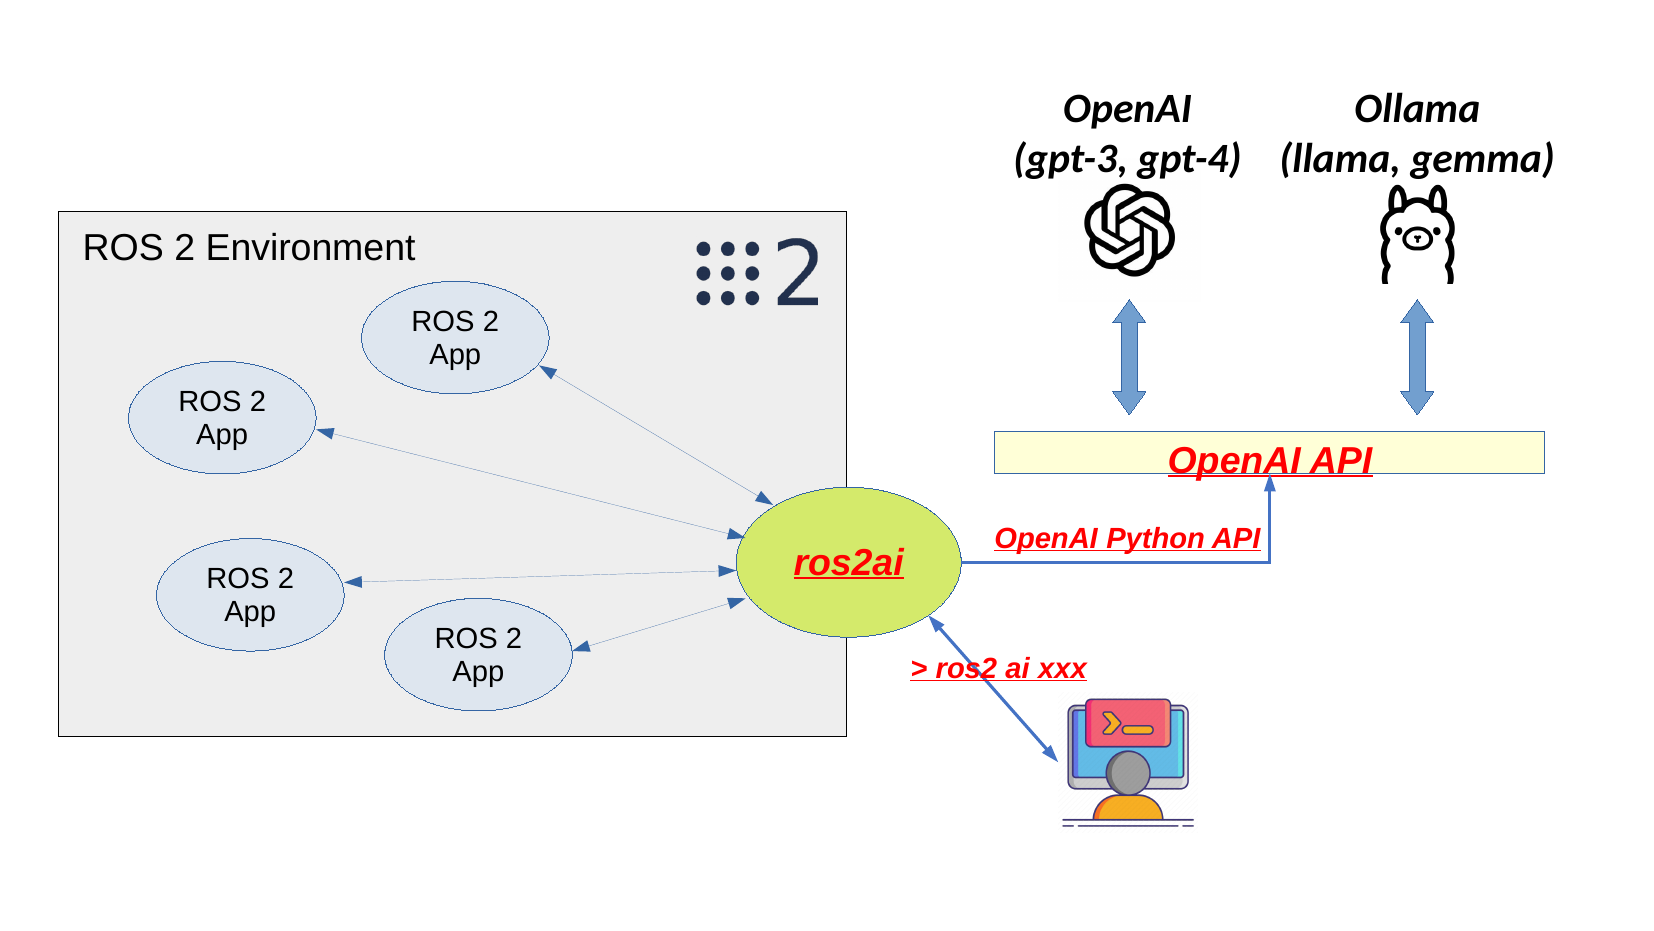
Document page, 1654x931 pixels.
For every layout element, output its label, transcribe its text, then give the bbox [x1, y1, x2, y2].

text_box ROS 2 Environment [67, 219, 431, 277]
text_box ros2ai [736, 487, 962, 638]
picture [696, 211, 818, 333]
text_box OpenAI (gpt-3, gpt-4) [996, 72, 1259, 189]
text_box ROS 2 App [384, 598, 573, 711]
text_box ROS 2 App [128, 361, 317, 474]
text_box > ros2 ai xxx [895, 644, 1192, 693]
text_box Ollama (llama, gemma) [1263, 73, 1572, 190]
text_box [1112, 299, 1146, 415]
text_box OpenAI Python API [979, 514, 1268, 561]
text_box ROS 2 App [361, 281, 550, 394]
picture [1058, 189, 1201, 302]
text_box OpenAI API [994, 431, 1545, 474]
text_box [58, 211, 847, 737]
text_box ROS 2 App [156, 538, 345, 652]
picture [1380, 190, 1455, 284]
text_box [1400, 299, 1434, 415]
picture [1058, 692, 1198, 833]
